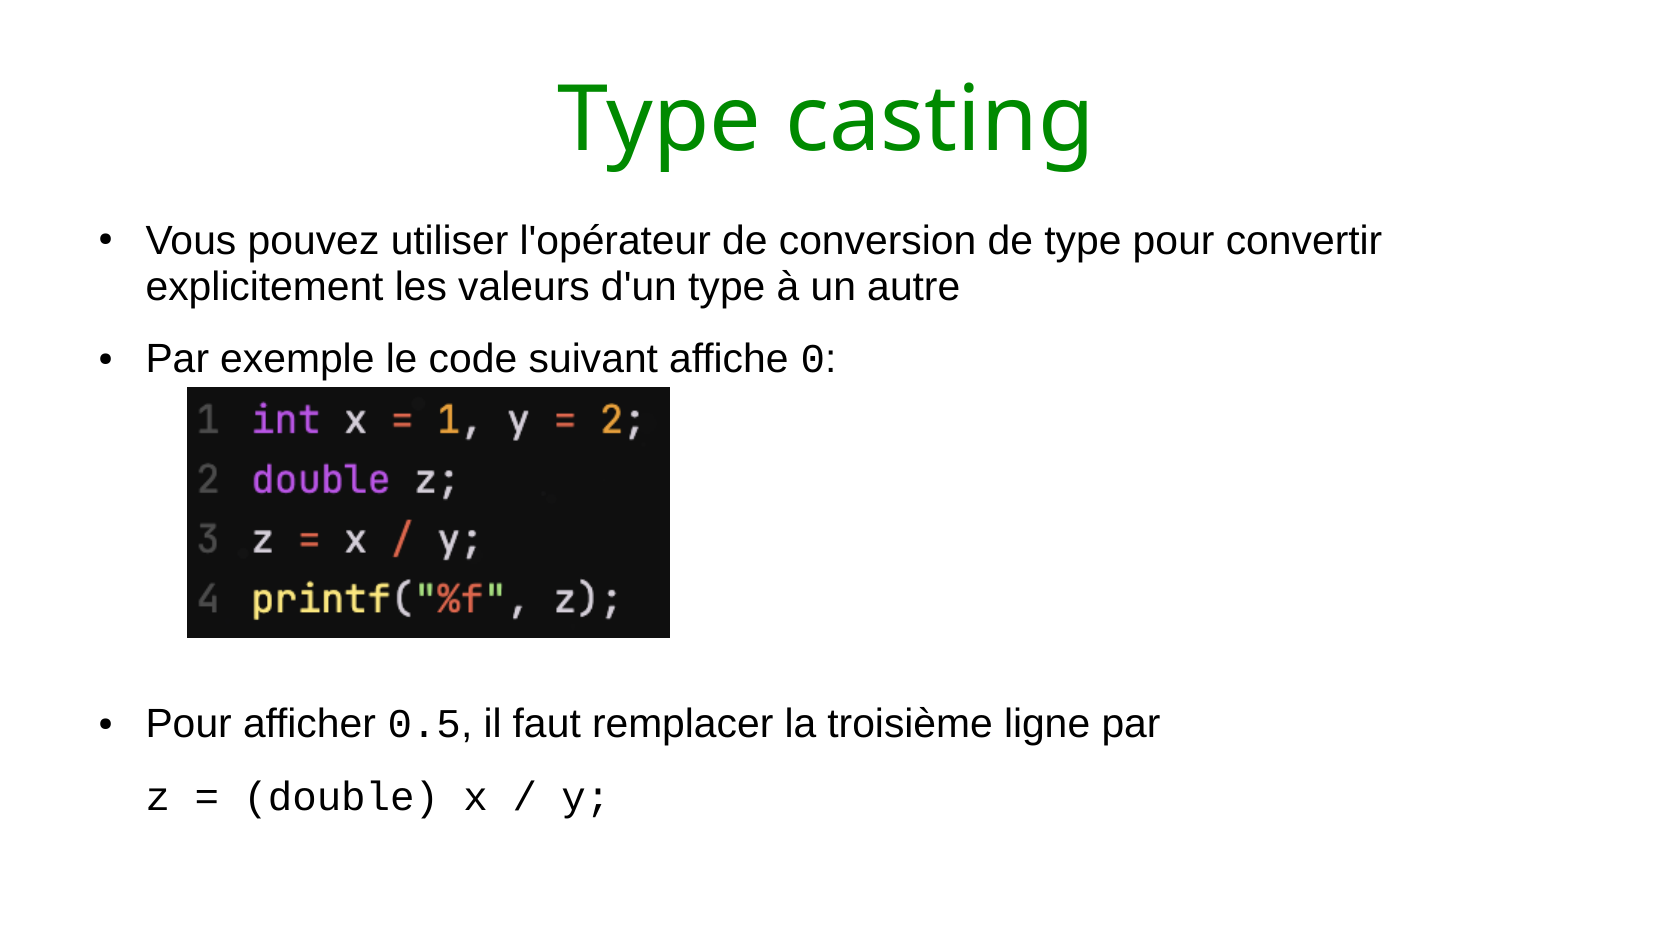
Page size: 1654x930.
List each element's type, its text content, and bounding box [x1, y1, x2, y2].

title Type casting [82, 37, 1571, 193]
picture [187, 387, 670, 638]
list Vous pouvez utiliser l'opérateur de conversion de type pour convertir explicitement les valeurs d'un type à un autre Par exemple le code suivant affiche 0: Pour afficher 0.5, il faut remplacer la troisième ligne par z = (double) x / y; [82, 217, 1571, 826]
